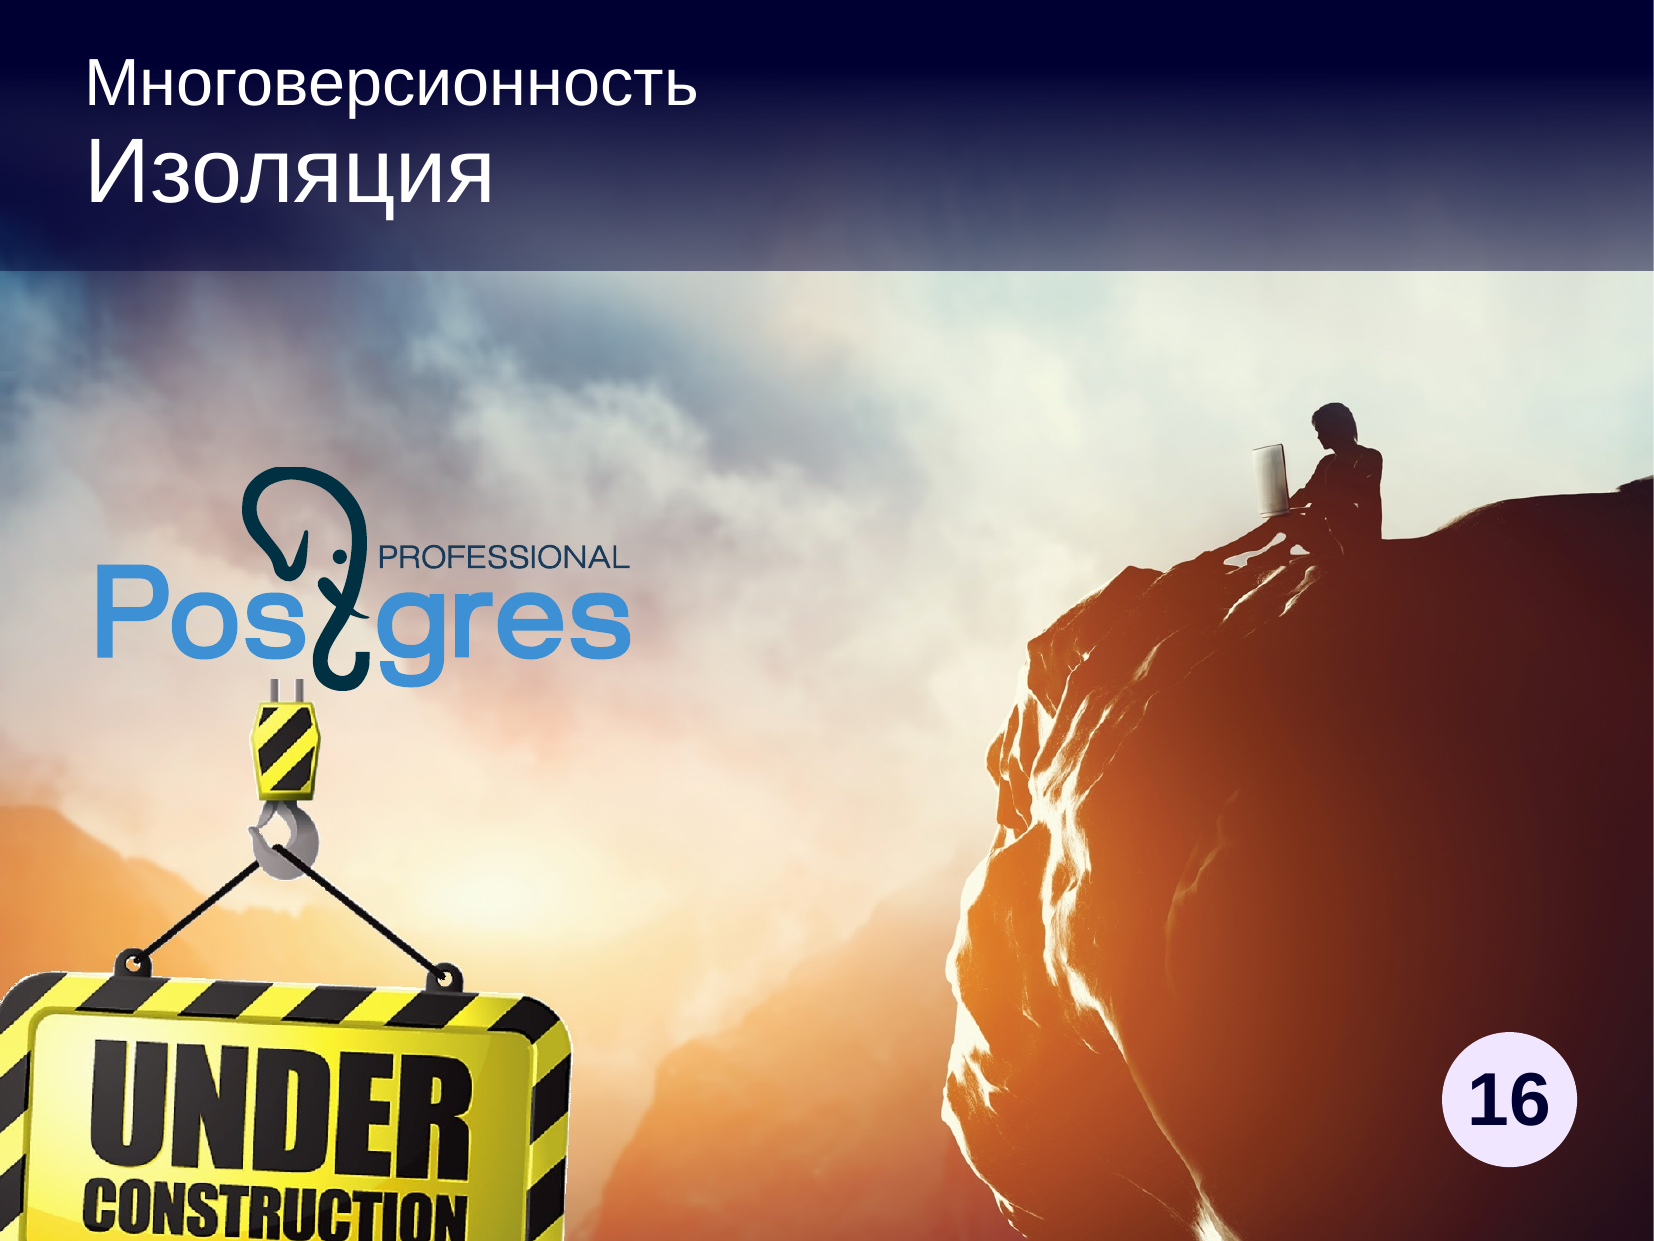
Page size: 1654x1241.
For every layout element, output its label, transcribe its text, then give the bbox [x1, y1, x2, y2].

picture [0, 271, 1654, 1241]
title Многоверсионность Изоляция [84, 44, 1636, 223]
text_box 16 [1442, 1032, 1578, 1168]
